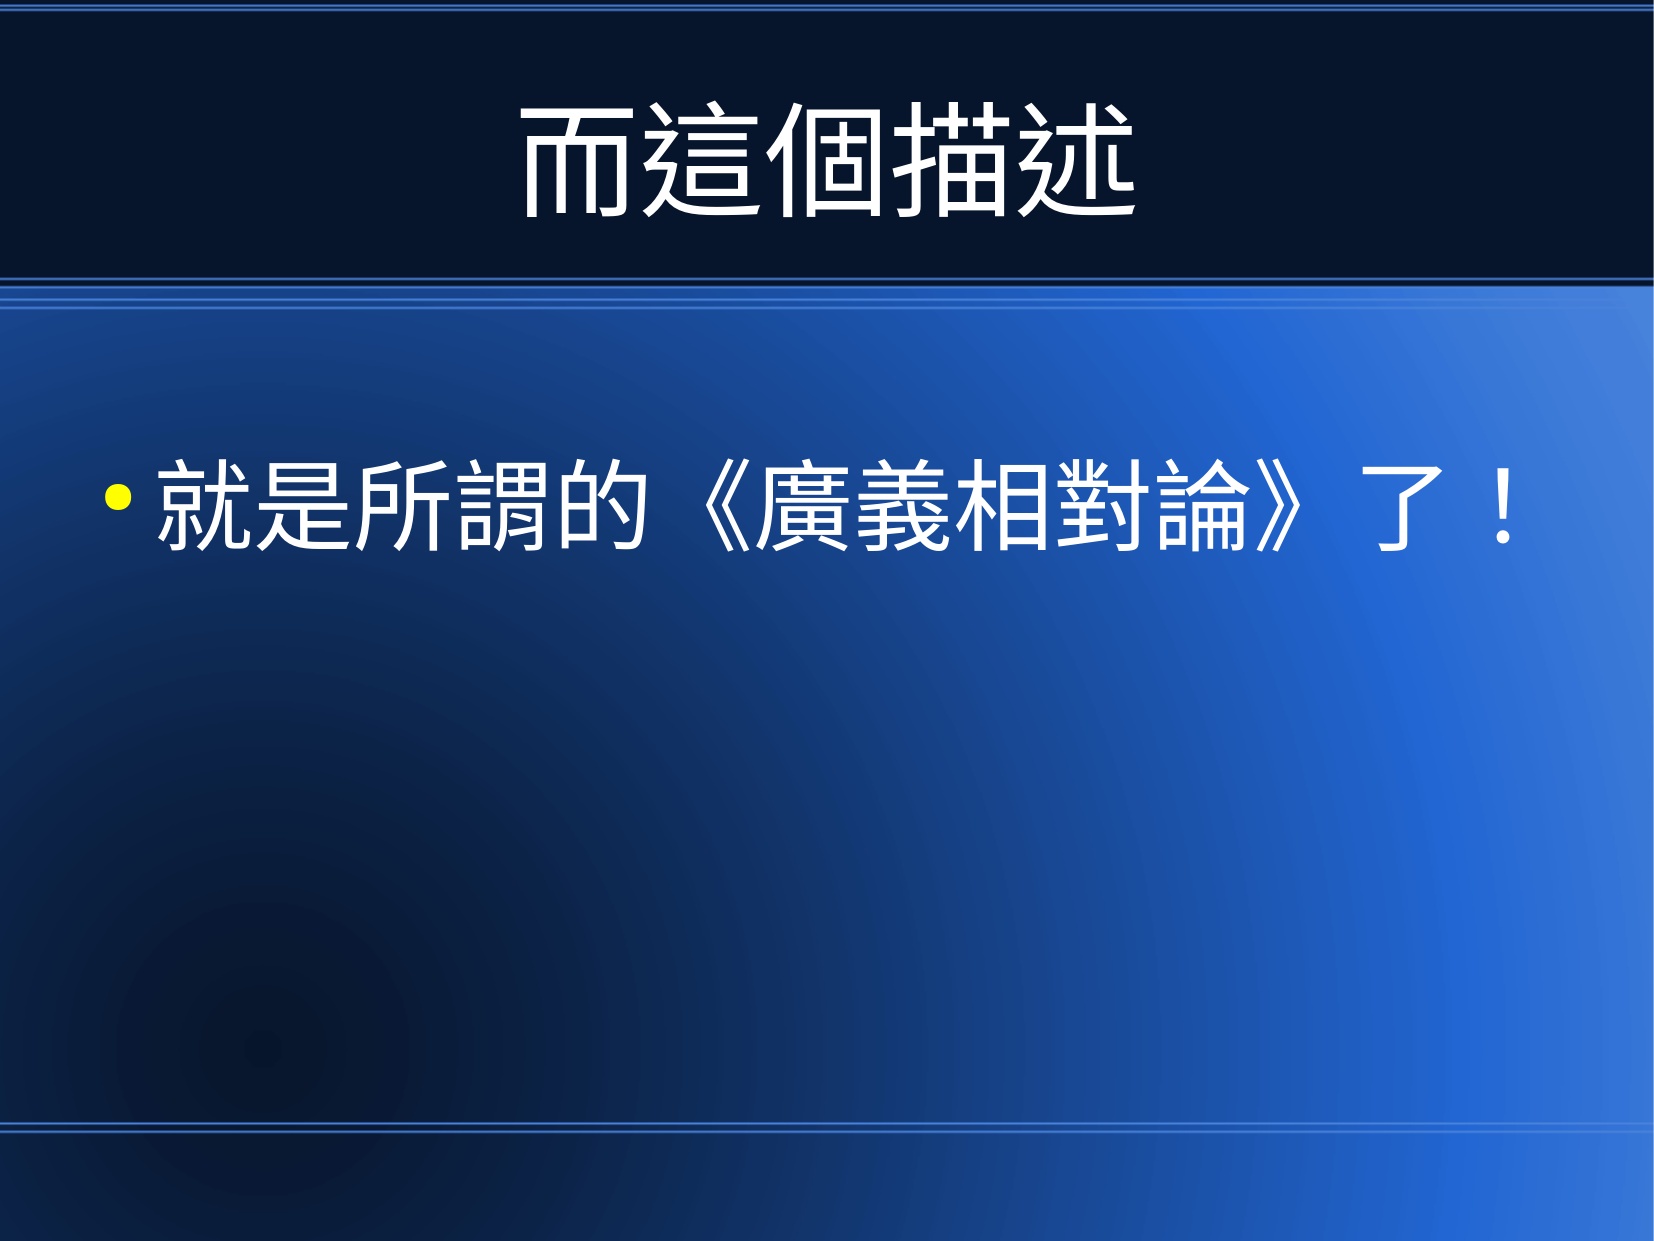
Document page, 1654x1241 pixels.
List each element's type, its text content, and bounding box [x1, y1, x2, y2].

list 就是所謂的《廣義相對論》了！ [82, 355, 1571, 1241]
picture [0, 0, 1654, 1241]
title 而這個描述 [82, 49, 1571, 257]
